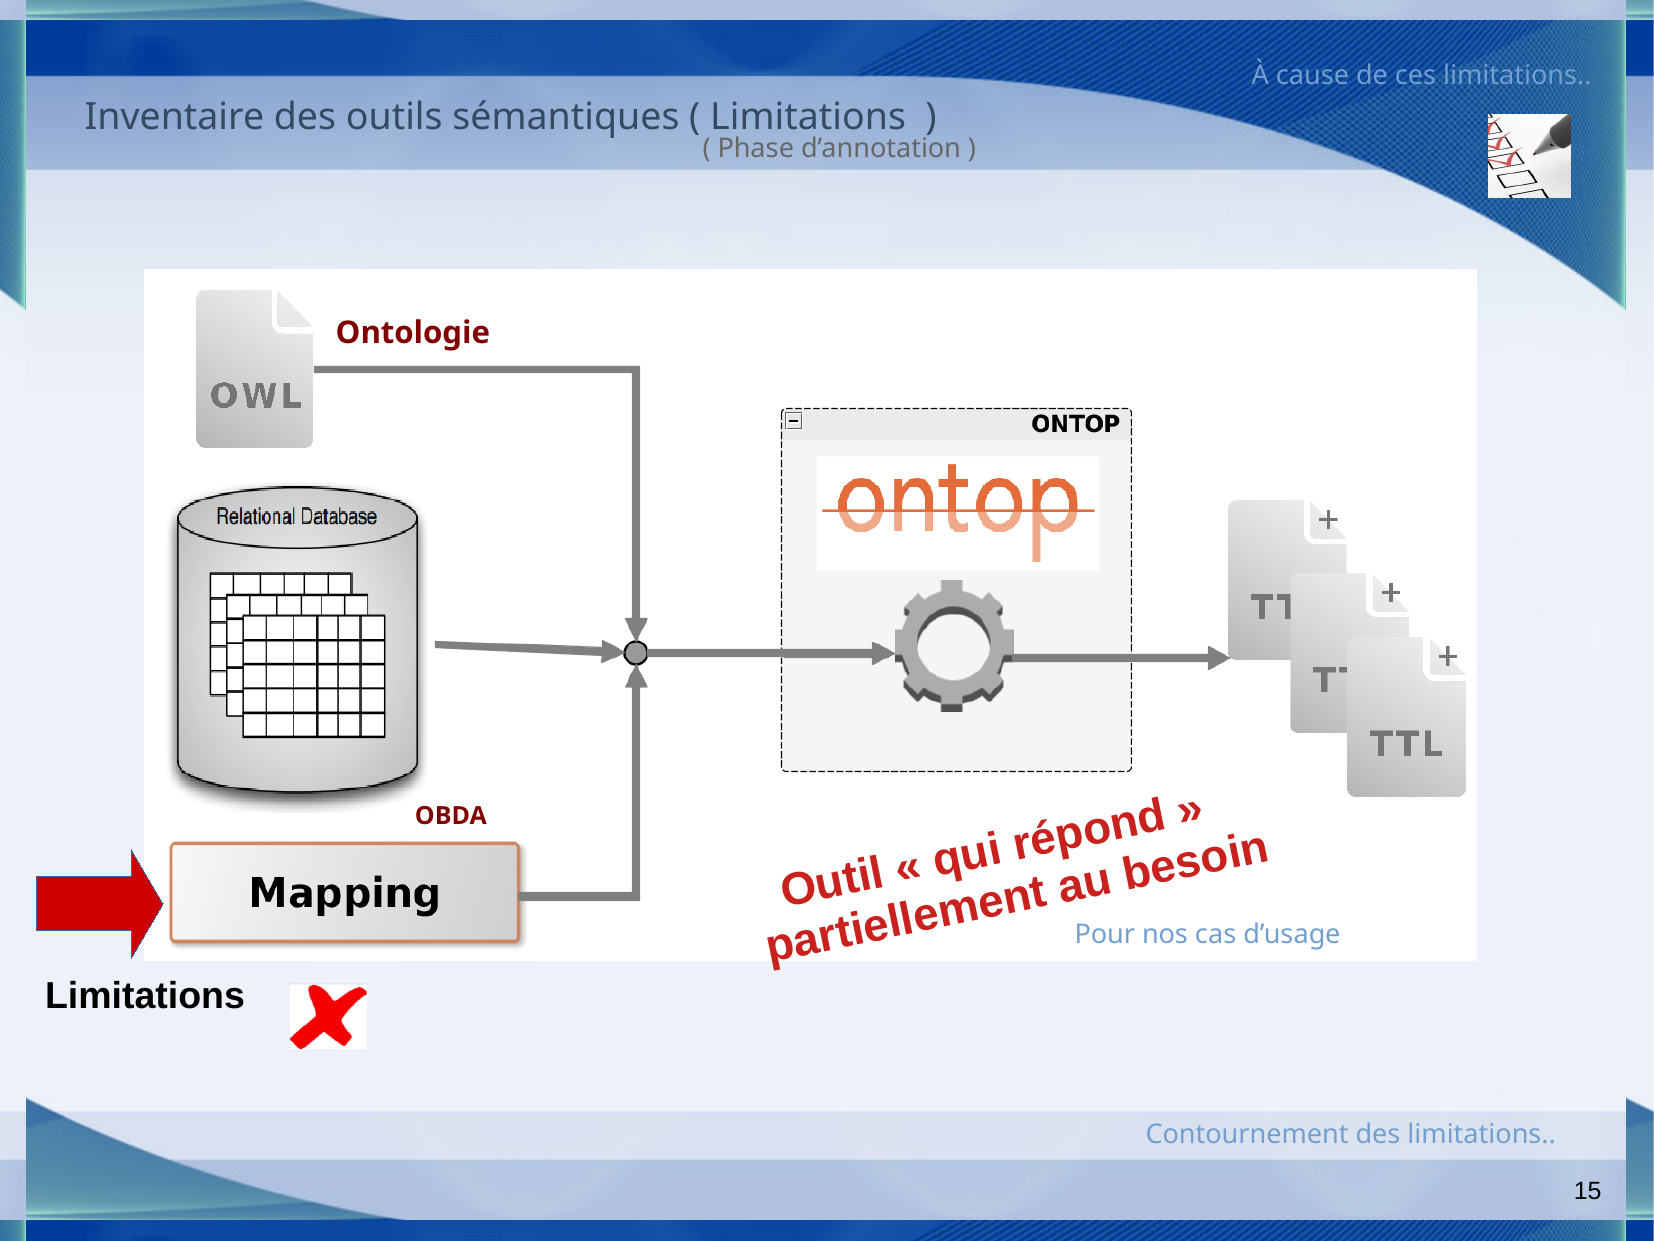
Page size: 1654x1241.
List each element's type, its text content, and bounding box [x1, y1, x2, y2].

text_box Ontologie [335, 306, 511, 356]
text_box Pour nos cas d’usage [1074, 912, 1424, 953]
text_box [36, 849, 164, 959]
text_box OBDA [415, 803, 516, 827]
text_box Limitations [30, 963, 297, 1021]
picture [0, 0, 1654, 1241]
text_box ( Phase d’annotation ) [702, 121, 1010, 172]
title Inventaire des outils sémantiques ( Limitations ) [47, 77, 975, 154]
text_box OBDA [419, 809, 428, 821]
text_box Contournement des limitations.. [1145, 1107, 1601, 1158]
text_box À cause de ces limitations.. [1251, 26, 1654, 121]
text_box 15 [1559, 1169, 1625, 1213]
text_box Outil « qui répond » partiellement au besoin [735, 750, 1331, 983]
